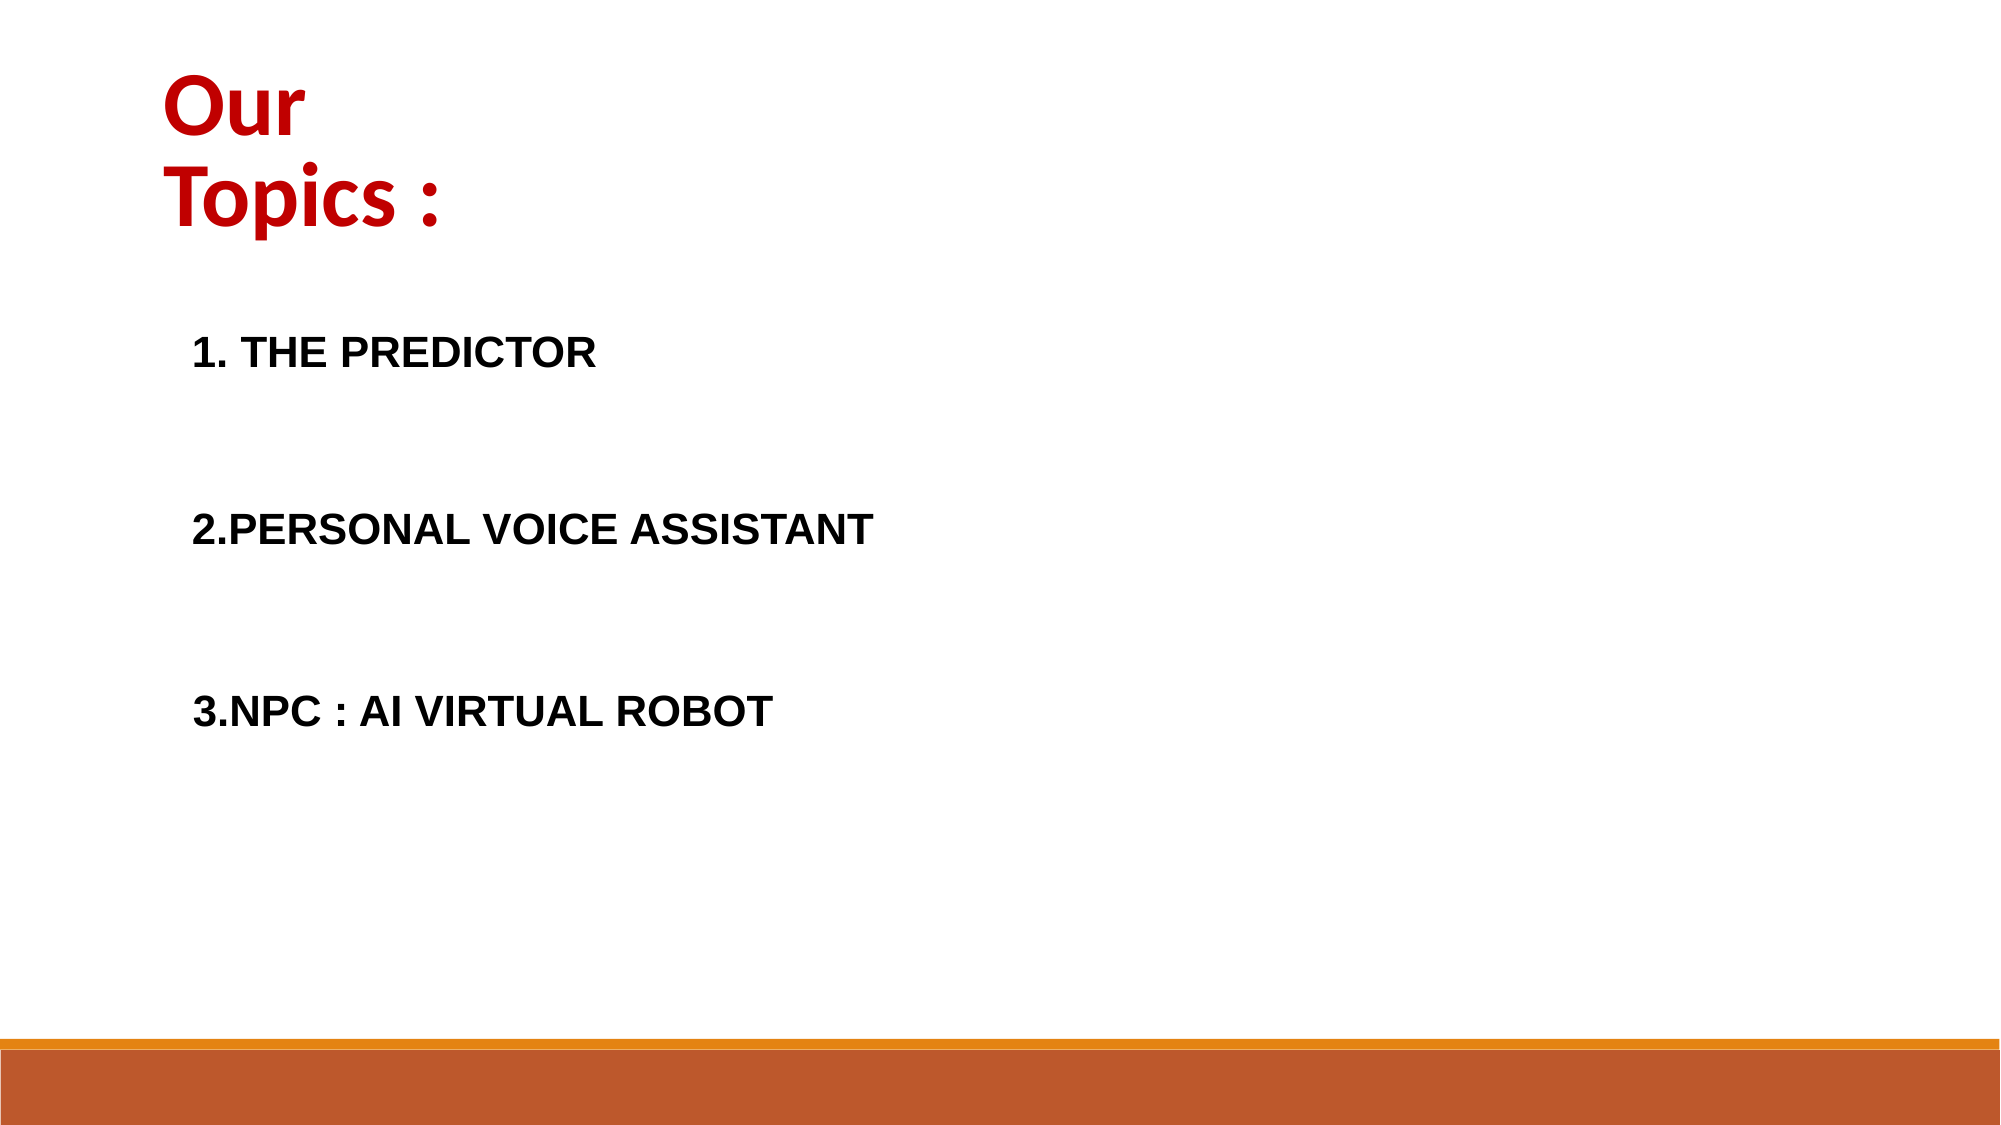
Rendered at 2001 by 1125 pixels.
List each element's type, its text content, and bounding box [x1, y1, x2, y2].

text_box 2.PERSONAL VOICE ASSISTANT [177, 497, 890, 562]
text_box 1. THE PREDICTOR [177, 320, 613, 384]
text_box Our Topics : [148, 59, 621, 258]
text_box 3.NPC : AI VIRTUAL ROBOT [178, 679, 798, 792]
